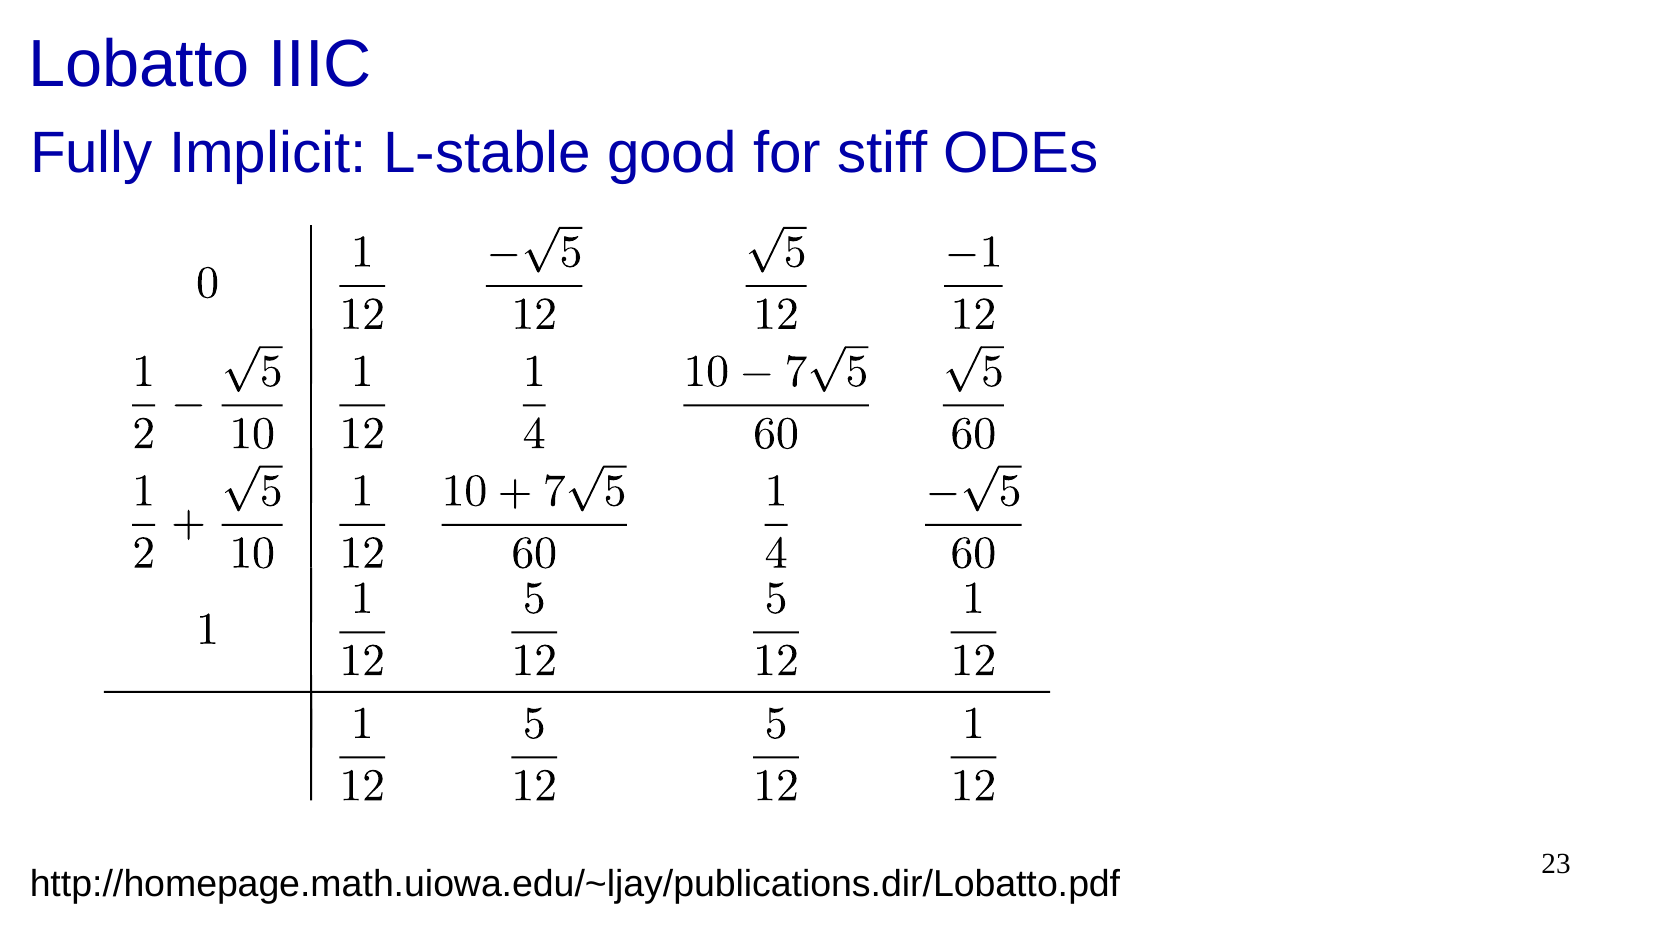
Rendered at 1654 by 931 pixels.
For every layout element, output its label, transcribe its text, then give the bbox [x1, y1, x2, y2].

title Lobatto IIIC [28, 21, 1626, 106]
text_box http://homepage.math.uiowa.edu/~ljay/publications.dir/Lobatto.pdf [15, 855, 1136, 912]
text_box [103, 225, 1051, 801]
list Fully Implicit: L-stable good for stiff ODEs [30, 120, 1645, 916]
